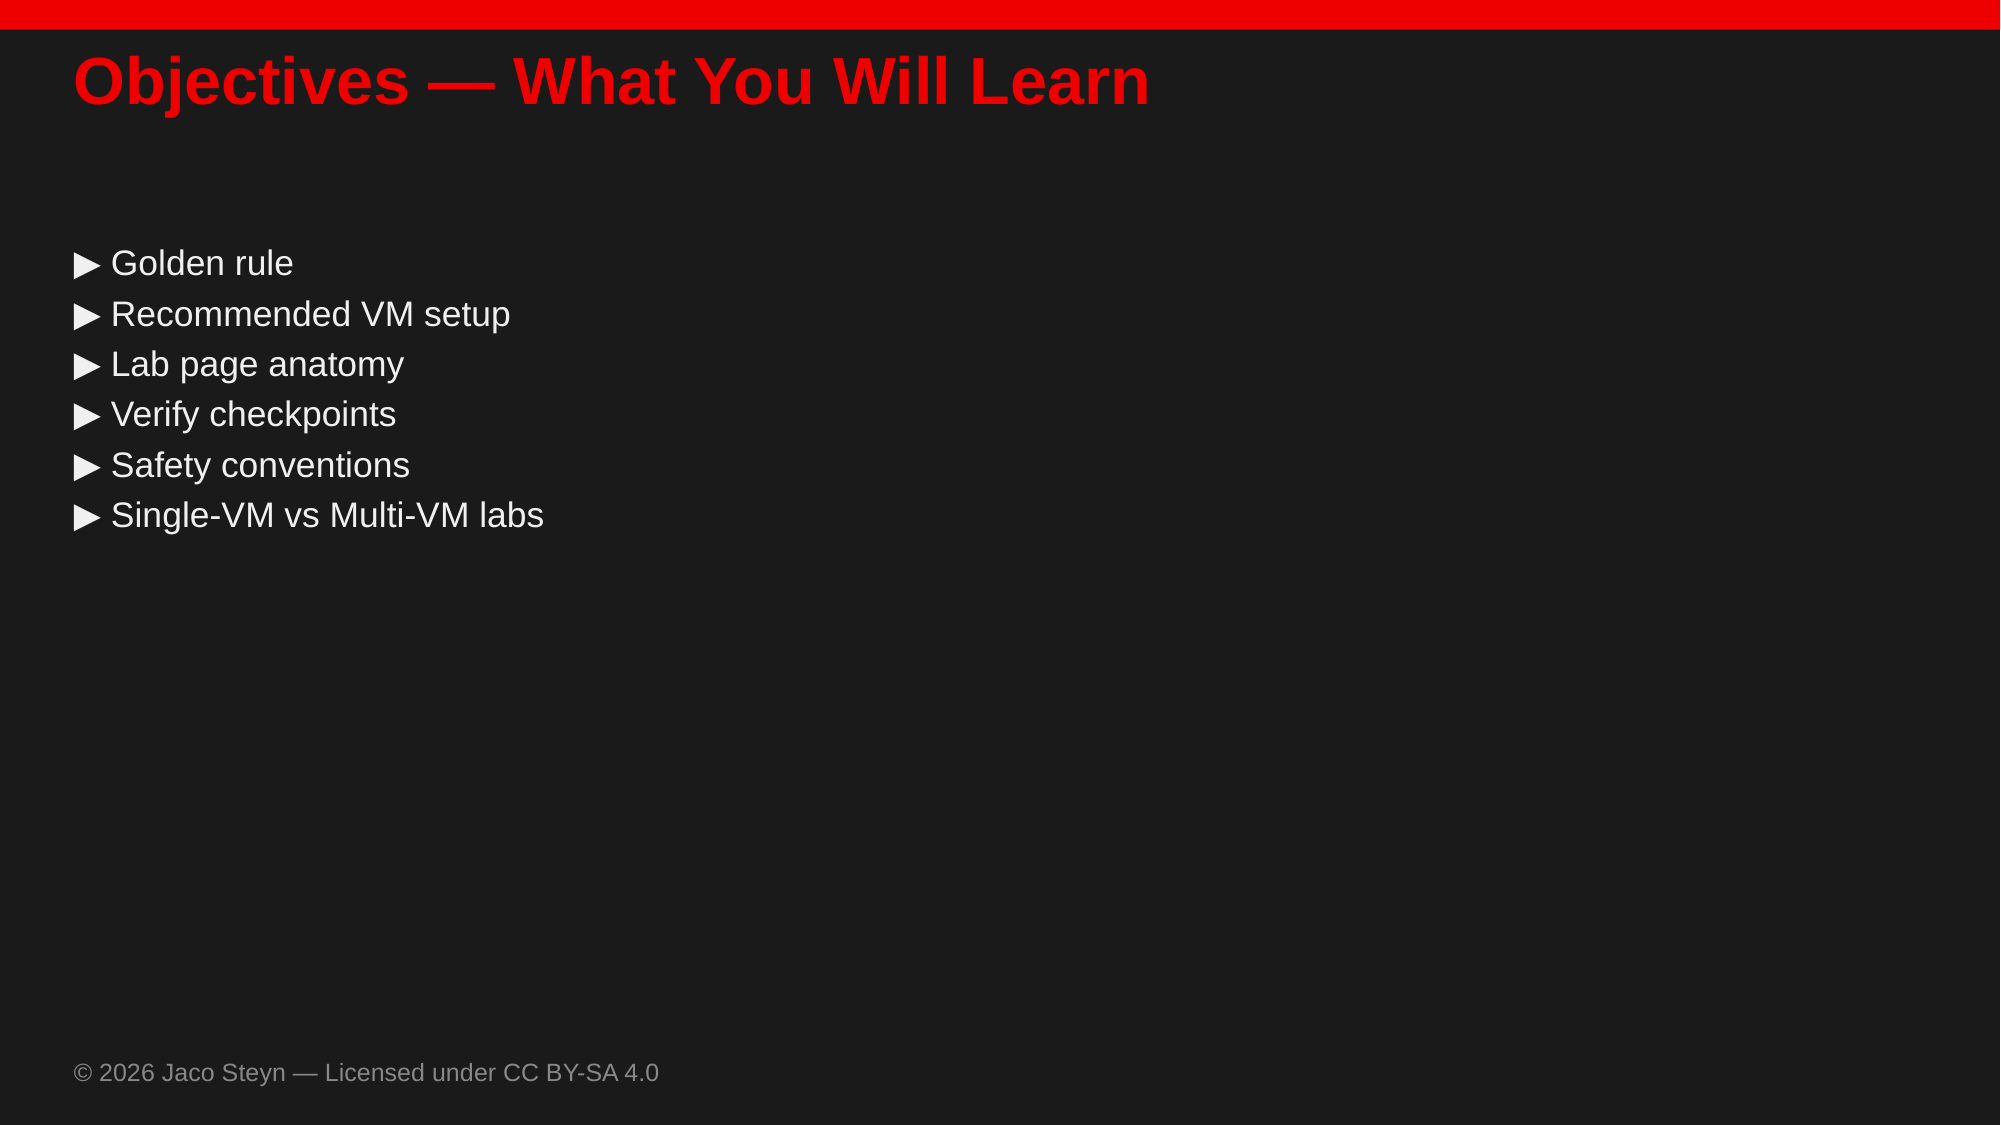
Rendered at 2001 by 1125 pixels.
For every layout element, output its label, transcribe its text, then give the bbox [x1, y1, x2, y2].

text_box Objectives — What You Will Learn [59, 36, 1942, 208]
text_box [0, 0, 2001, 30]
text_box © 2026 Jaco Steyn — Licensed under CC BY-SA 4.0 [59, 1051, 1942, 1093]
text_box ▶ Golden rule ▶ Recommended VM setup ▶ Lab page anatomy ▶ Verify checkpoints ▶ Safety conventions ▶ Single-VM vs Multi-VM labs [59, 236, 1942, 1037]
